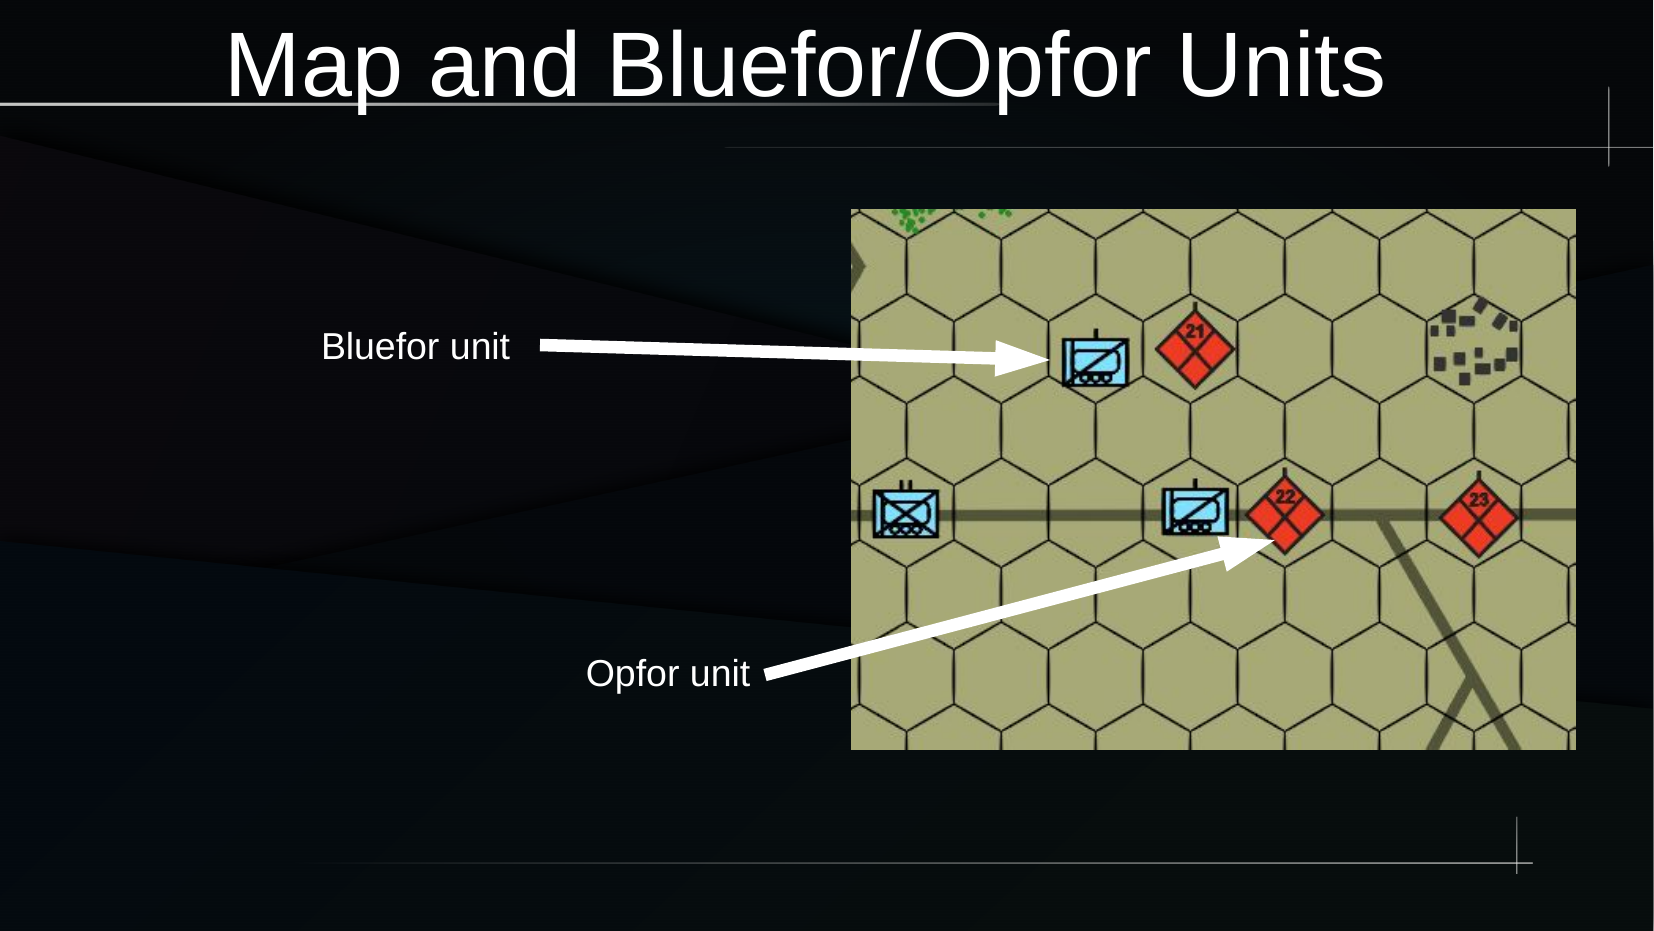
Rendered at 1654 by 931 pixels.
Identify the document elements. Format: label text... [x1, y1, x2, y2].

picture [0, 0, 1654, 931]
title Map and Bluefor/Opfor Units [23, 11, 1589, 119]
text_box Opfor unit [540, 645, 766, 702]
text_box Bluefor unit [300, 318, 526, 376]
